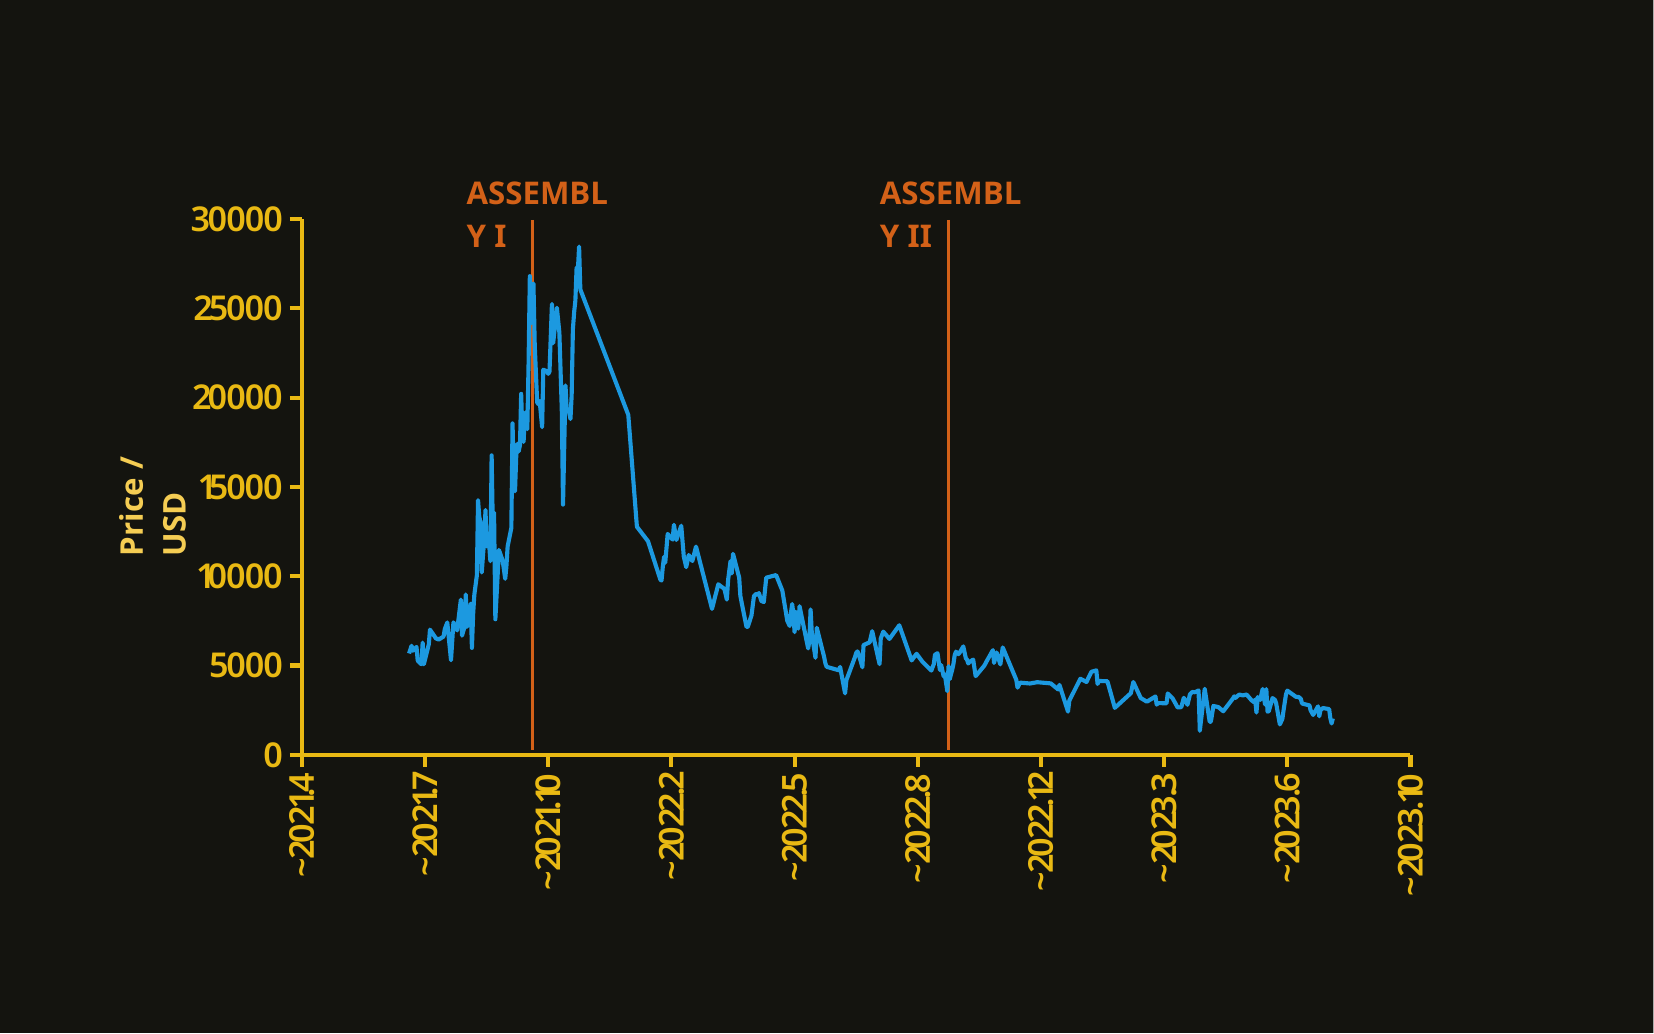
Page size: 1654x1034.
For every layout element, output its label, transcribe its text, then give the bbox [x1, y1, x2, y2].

text_box ASSEMBLY I [450, 162, 638, 218]
text_box ASSEMBLY II [863, 162, 1051, 218]
text_box Price / USD [100, 380, 156, 573]
picture [190, 198, 1432, 897]
